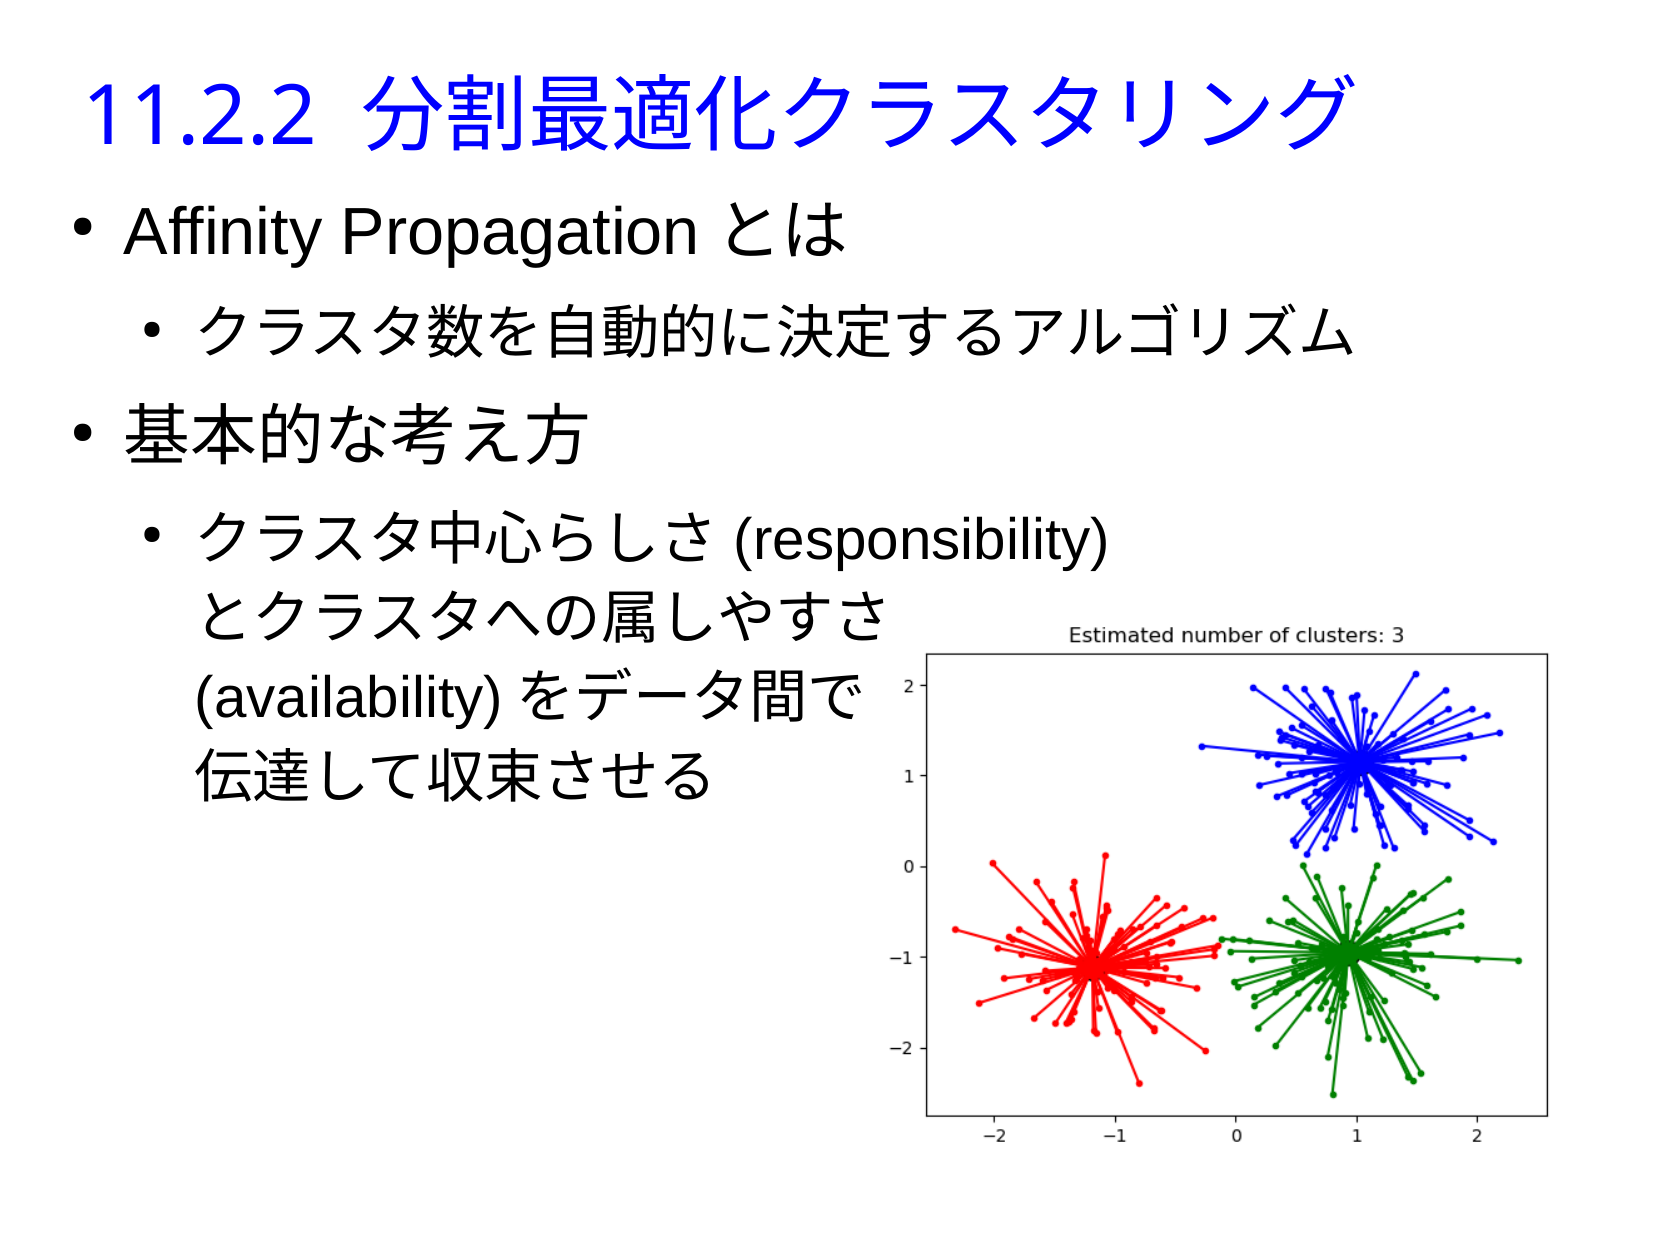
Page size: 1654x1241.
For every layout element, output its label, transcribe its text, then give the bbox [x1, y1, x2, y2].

list Affinity Propagationとは クラスタ数を自動的に決定するアルゴリズム 基本的な考え方 クラスタ中心らしさ(responsibility) とクラスタへの属しやすさ (availability)をデータ間で 伝達して収束させる [53, 183, 1542, 1093]
picture [826, 581, 1627, 1182]
title 11.2.2 分割最適化クラスタリング [82, 56, 1571, 194]
